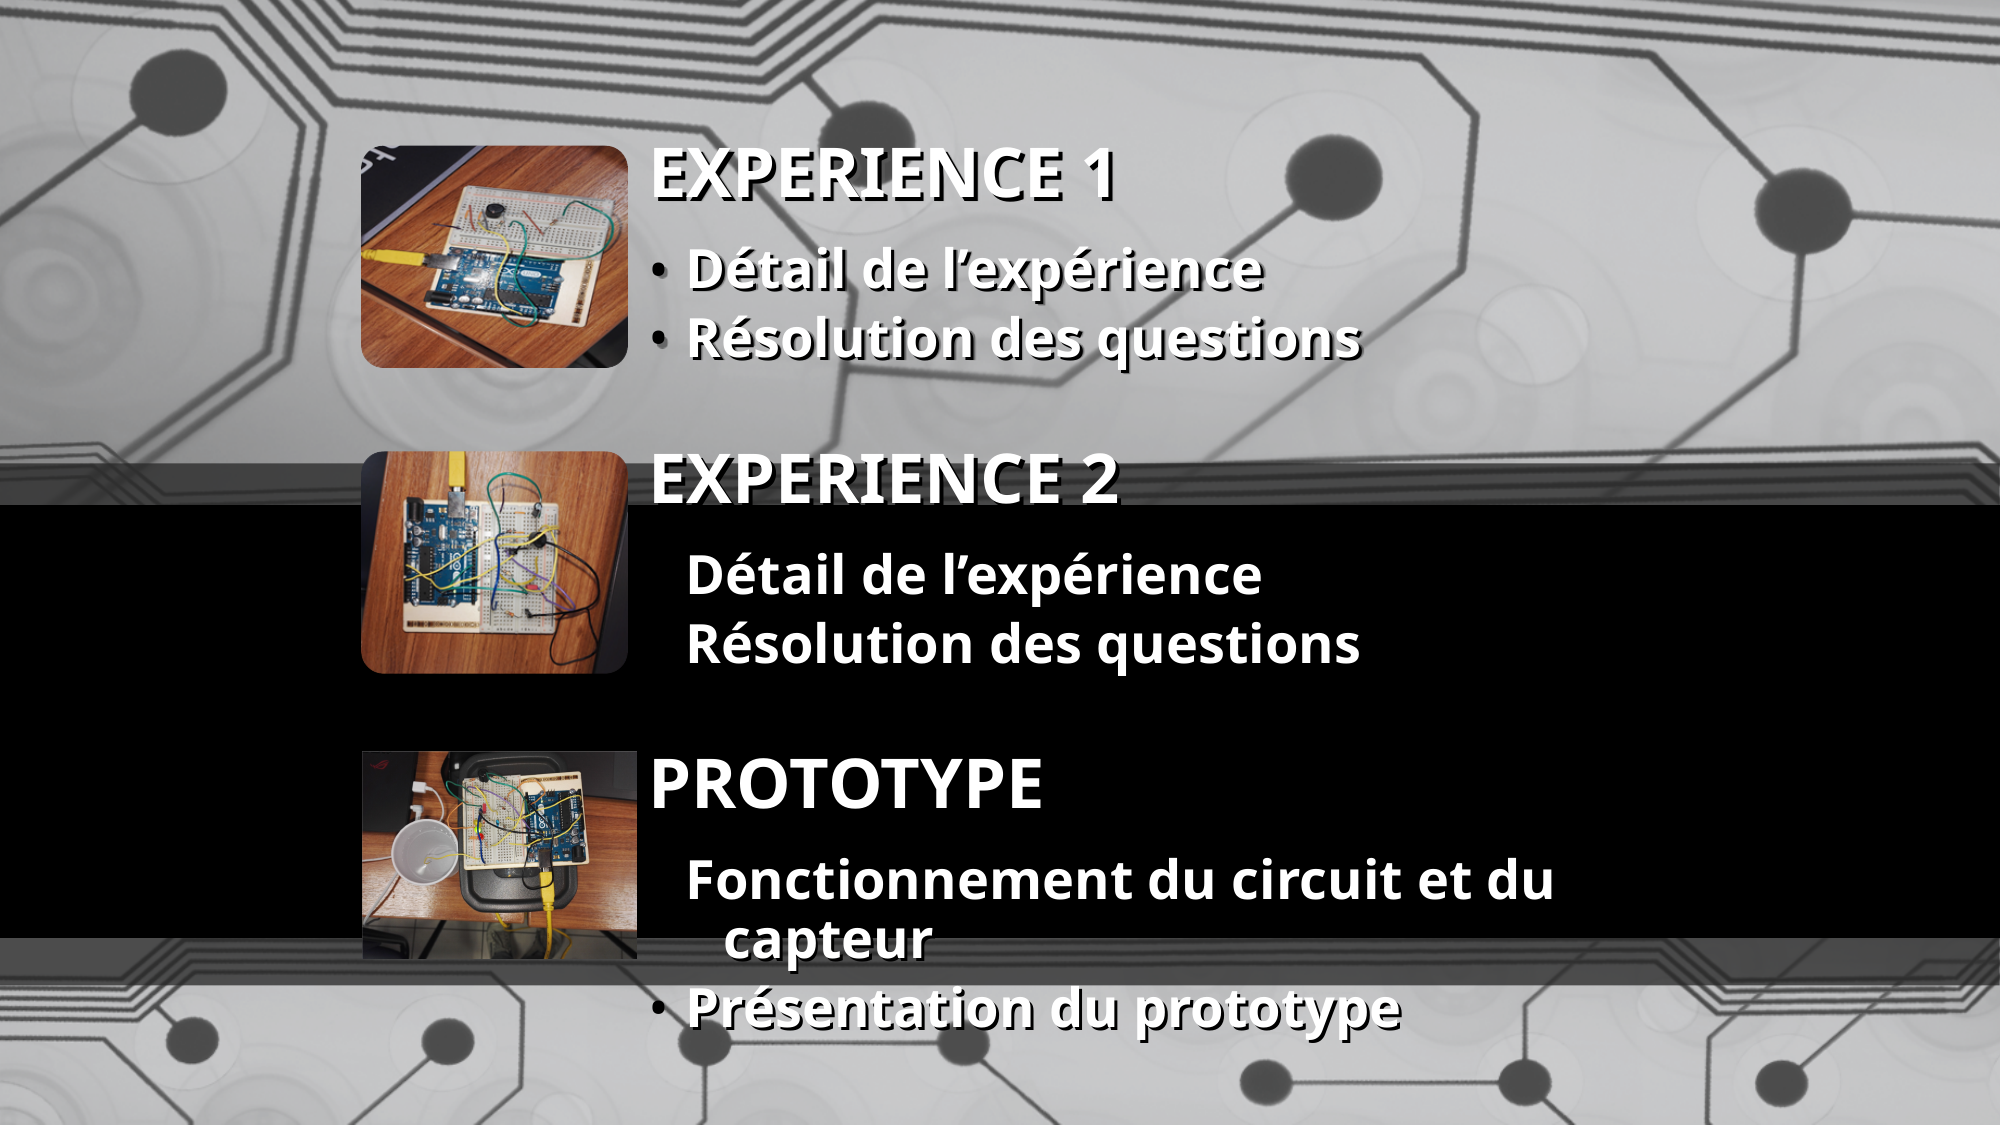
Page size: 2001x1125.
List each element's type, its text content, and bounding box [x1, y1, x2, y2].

text_box [361, 145, 628, 369]
text_box [361, 451, 628, 674]
text_box EXPERIENCE 2 Détail de l’expérience Résolution des questions [333, 423, 1667, 702]
text_box EXPERIENCE 1 Détail de l’expérience Résolution des questions [333, 118, 1667, 396]
text_box PROTOTYPE Fonctionnement du circuit et du capteur Présentation du prototype [333, 729, 1667, 1008]
picture [362, 751, 637, 959]
